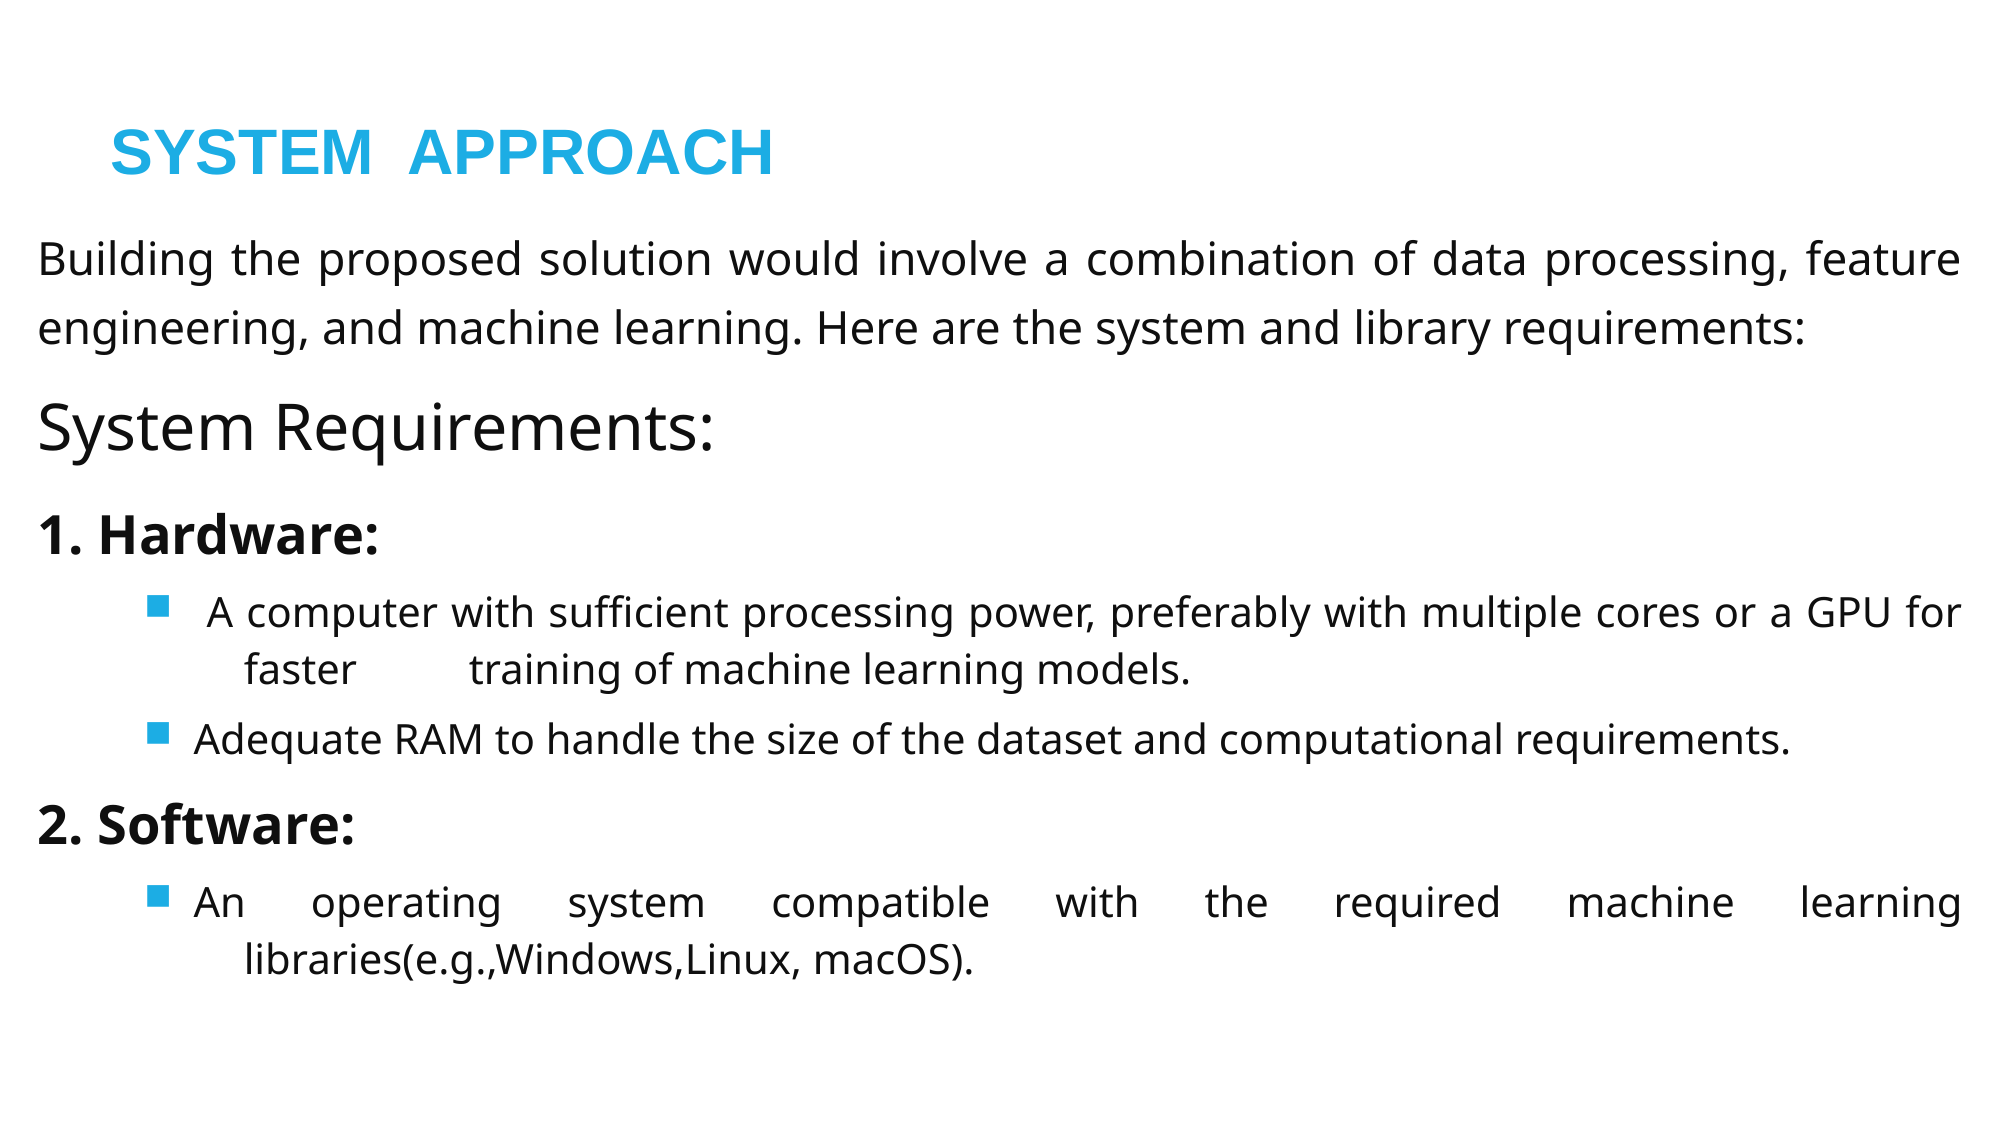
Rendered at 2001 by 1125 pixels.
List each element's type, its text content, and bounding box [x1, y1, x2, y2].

list Building the proposed solution would involve a combination of data processing, feature engineering, and machine learning. Here are the system and library requirements: System Requirements: 1. Hardware: A computer with sufficient processing power, preferably with multiple cores or a GPU for faster training of machine learning models. Adequate RAM to handle the size of the dataset and computational requirements. 2. Software: An operating system compatible with the required machine learning libraries(e.g.,Windows,Linux, macOS). [22, 212, 1978, 1030]
title System Approach [95, 108, 1905, 196]
